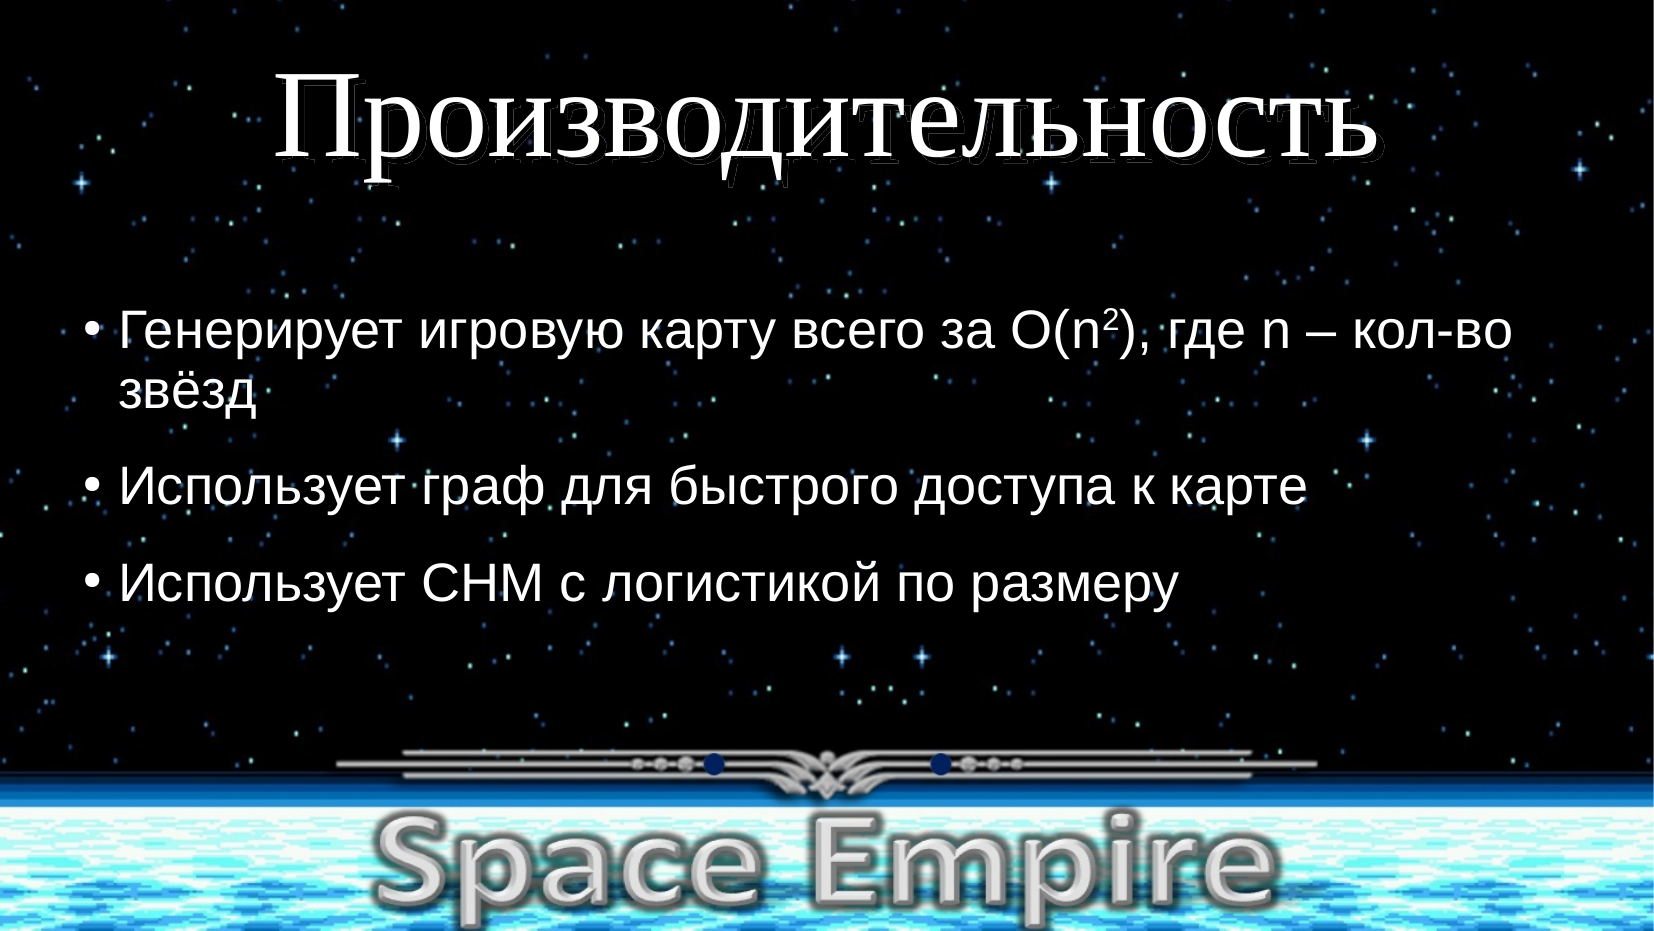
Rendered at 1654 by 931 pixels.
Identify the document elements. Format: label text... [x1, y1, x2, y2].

picture [0, 0, 1654, 931]
subtitle Генерирует игровую карту всего за O(n2), где n – кол-во звёзд Использует граф для быстрого доступа к карте Использует СНМ с логистикой по размеру [82, 216, 1571, 756]
title Производительность [82, 37, 1571, 193]
